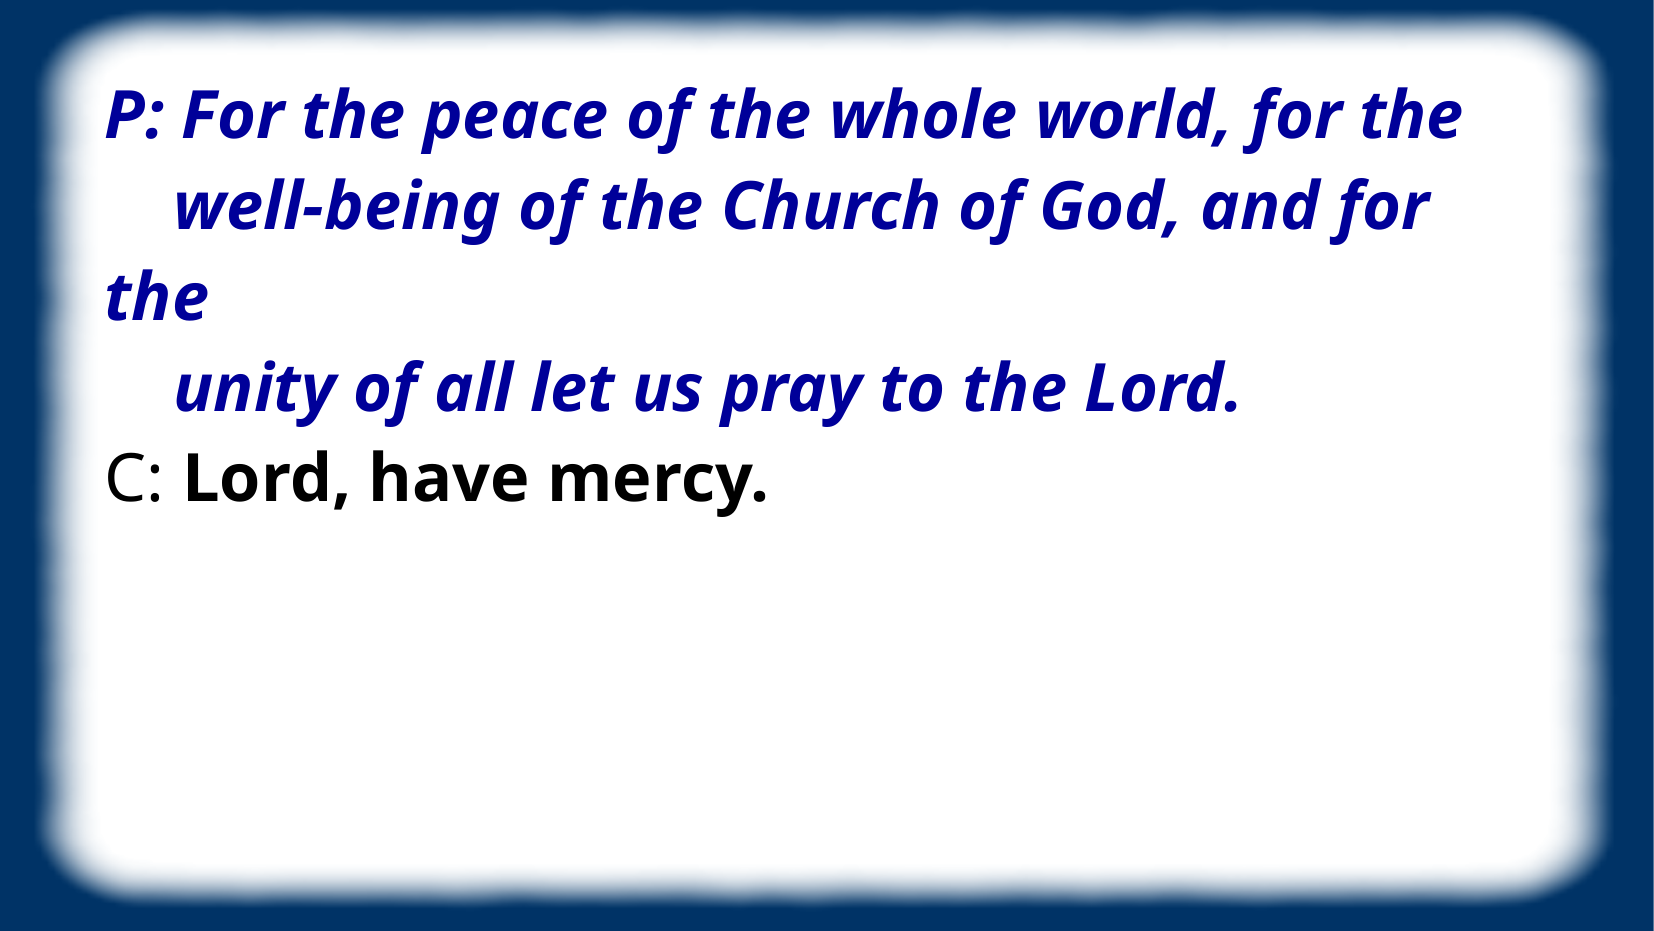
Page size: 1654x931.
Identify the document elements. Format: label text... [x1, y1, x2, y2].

picture [0, 0, 1654, 931]
text_box P: For the peace of the whole world, for the well-being of the Church of God, and for the unity of all let us pray to the Lord. C: Lord, have mercy. [90, 60, 1561, 430]
